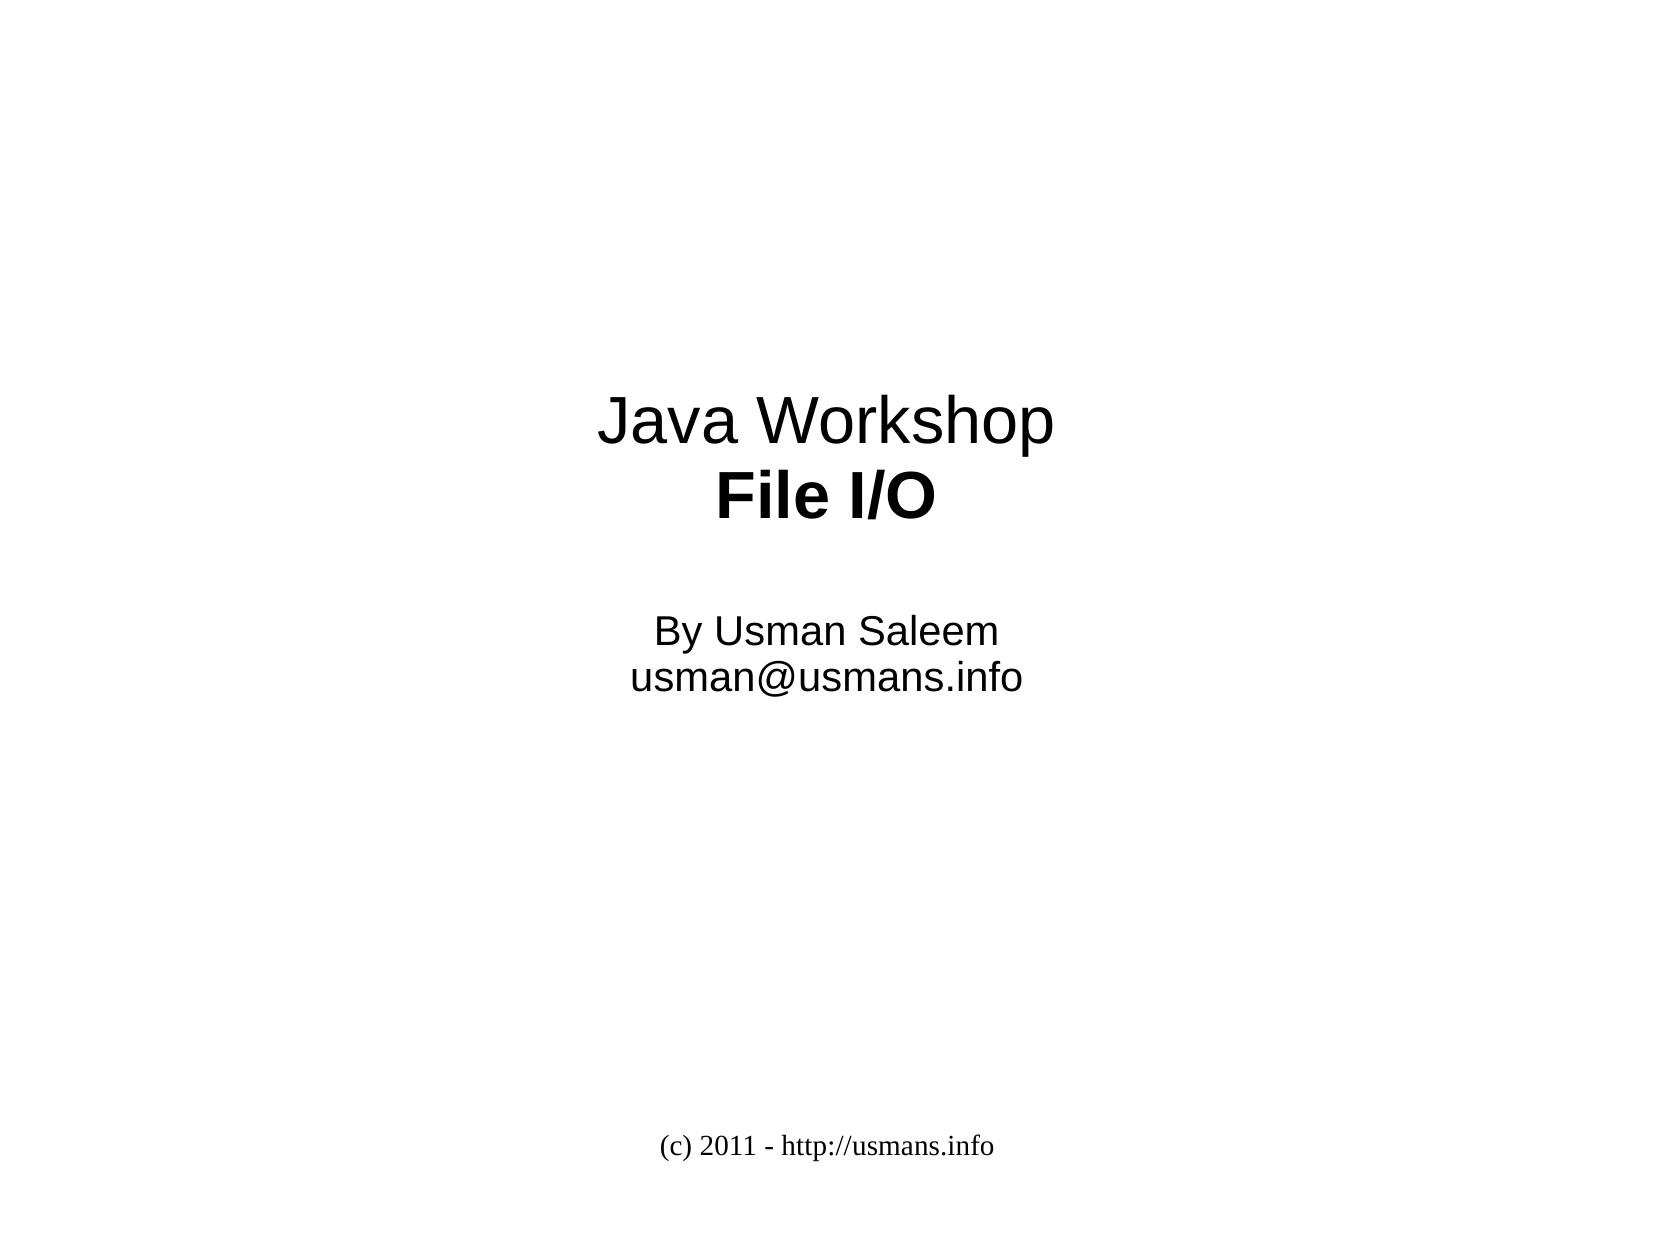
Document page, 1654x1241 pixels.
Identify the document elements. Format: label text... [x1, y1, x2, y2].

subtitle Java Workshop File I/O By Usman Saleem usman@usmans.info [82, 49, 1571, 1109]
